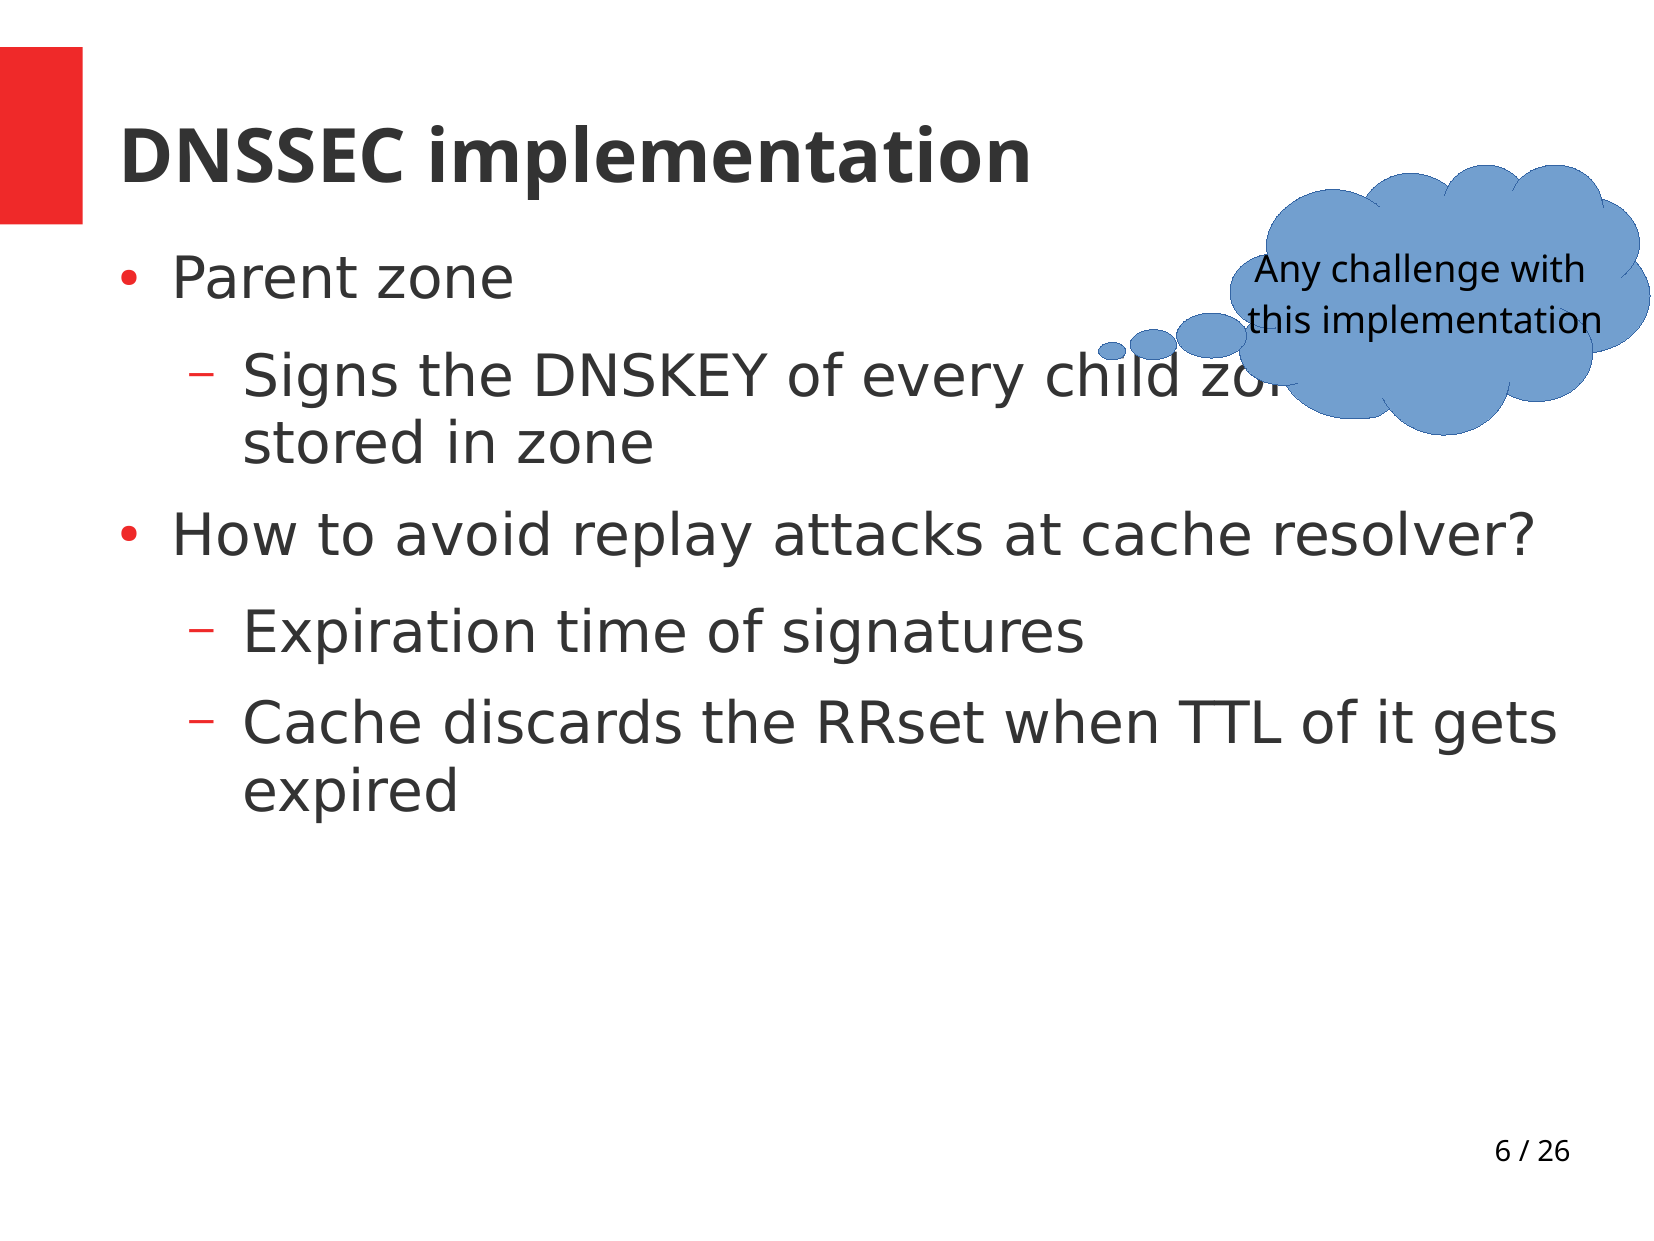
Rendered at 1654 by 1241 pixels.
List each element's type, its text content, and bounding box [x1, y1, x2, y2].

title DNSSEC implementation [118, 49, 1571, 244]
text_box Any challenge with this implementation [1130, 165, 1651, 436]
list Parent zone Signs the DNSKEY of every child zone and stored in zone How to avoid replay attacks at cache resolver? Expiration time of signatures Cache discards the RRset when TTL of it gets expired [100, 244, 1571, 1216]
